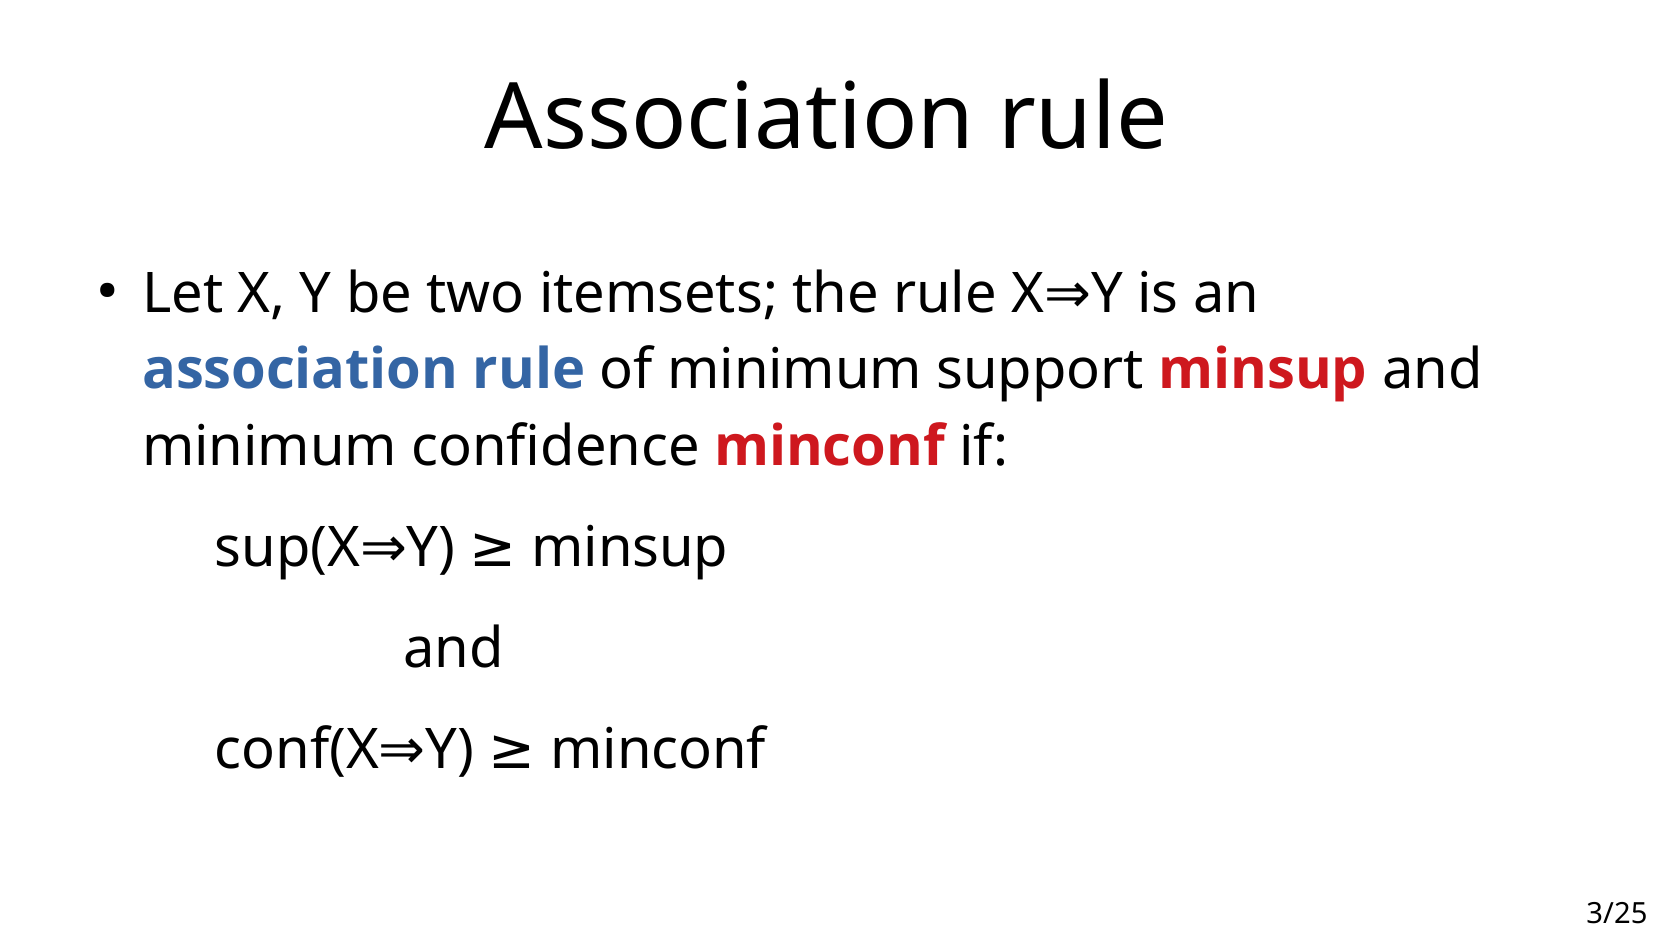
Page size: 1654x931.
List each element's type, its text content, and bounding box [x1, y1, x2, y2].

title Association rule [82, 1, 1571, 226]
list Let X, Y be two itemsets; the rule X⇒Y is an association rule of minimum support minsup and minimum confidence minconf if: sup(X⇒Y) ≥ minsup and conf(X⇒Y) ≥ minconf [82, 253, 1571, 793]
